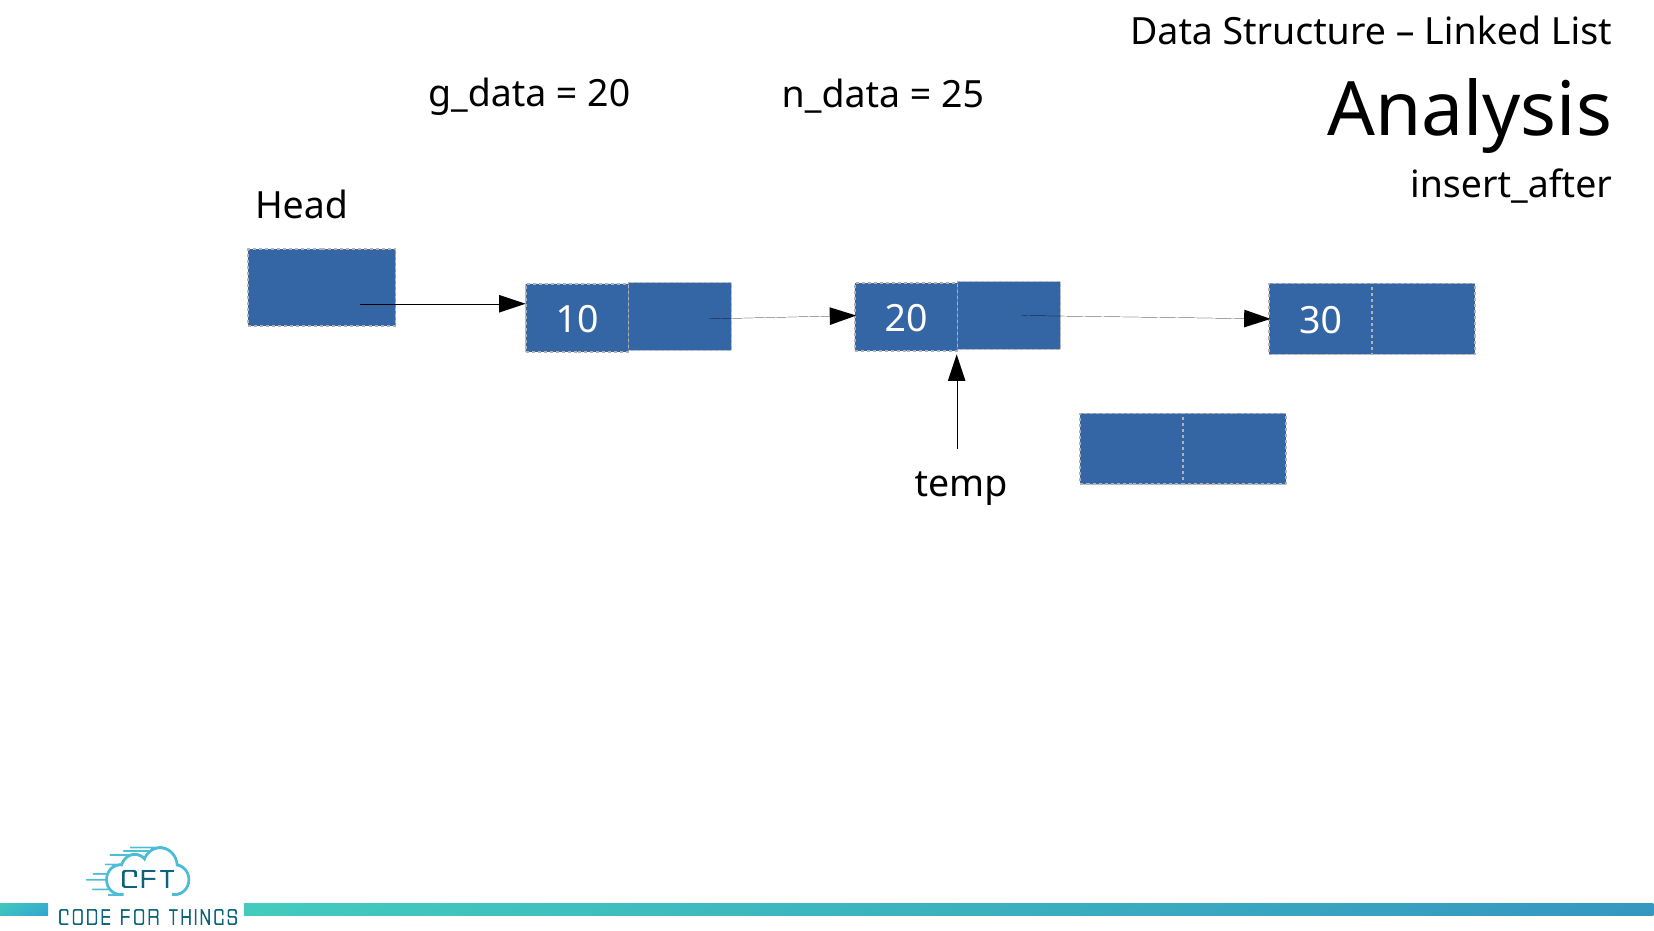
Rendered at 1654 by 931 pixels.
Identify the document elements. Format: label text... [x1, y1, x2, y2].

text_box 10 [525, 283, 629, 352]
text_box 20 [854, 283, 958, 351]
text_box 30 [1269, 283, 1373, 355]
text_box [957, 281, 1061, 350]
text_box [1080, 413, 1286, 485]
text_box g_data = 20 [413, 59, 766, 130]
text_box temp [899, 449, 1063, 520]
text_box n_data = 25 [766, 59, 1052, 130]
picture [59, 846, 237, 925]
title Data Structure – Linked List Analysis insert_after [1093, 0, 1613, 216]
text_box [1373, 283, 1475, 355]
text_box Head [240, 171, 407, 251]
text_box [628, 282, 732, 351]
text_box [248, 251, 396, 326]
